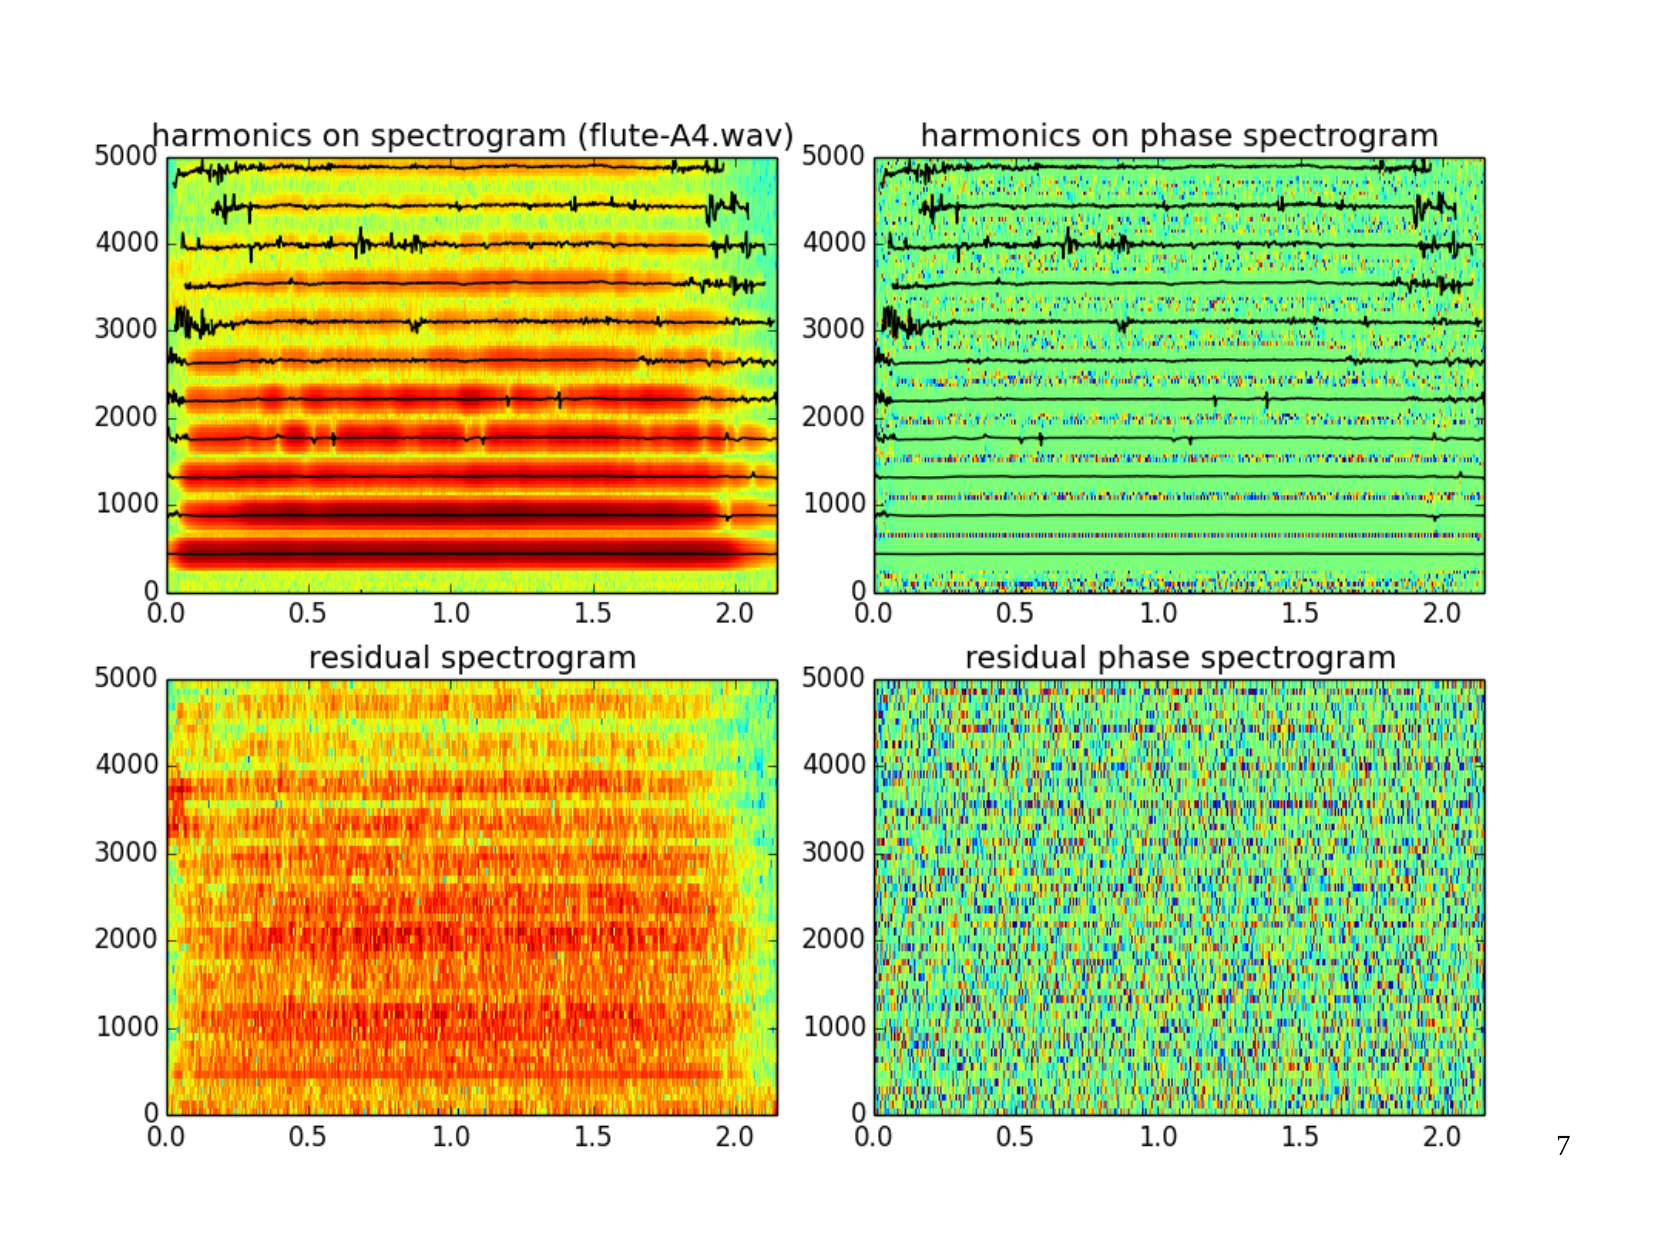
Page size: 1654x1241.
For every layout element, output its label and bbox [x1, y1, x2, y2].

picture [65, 93, 1546, 1171]
